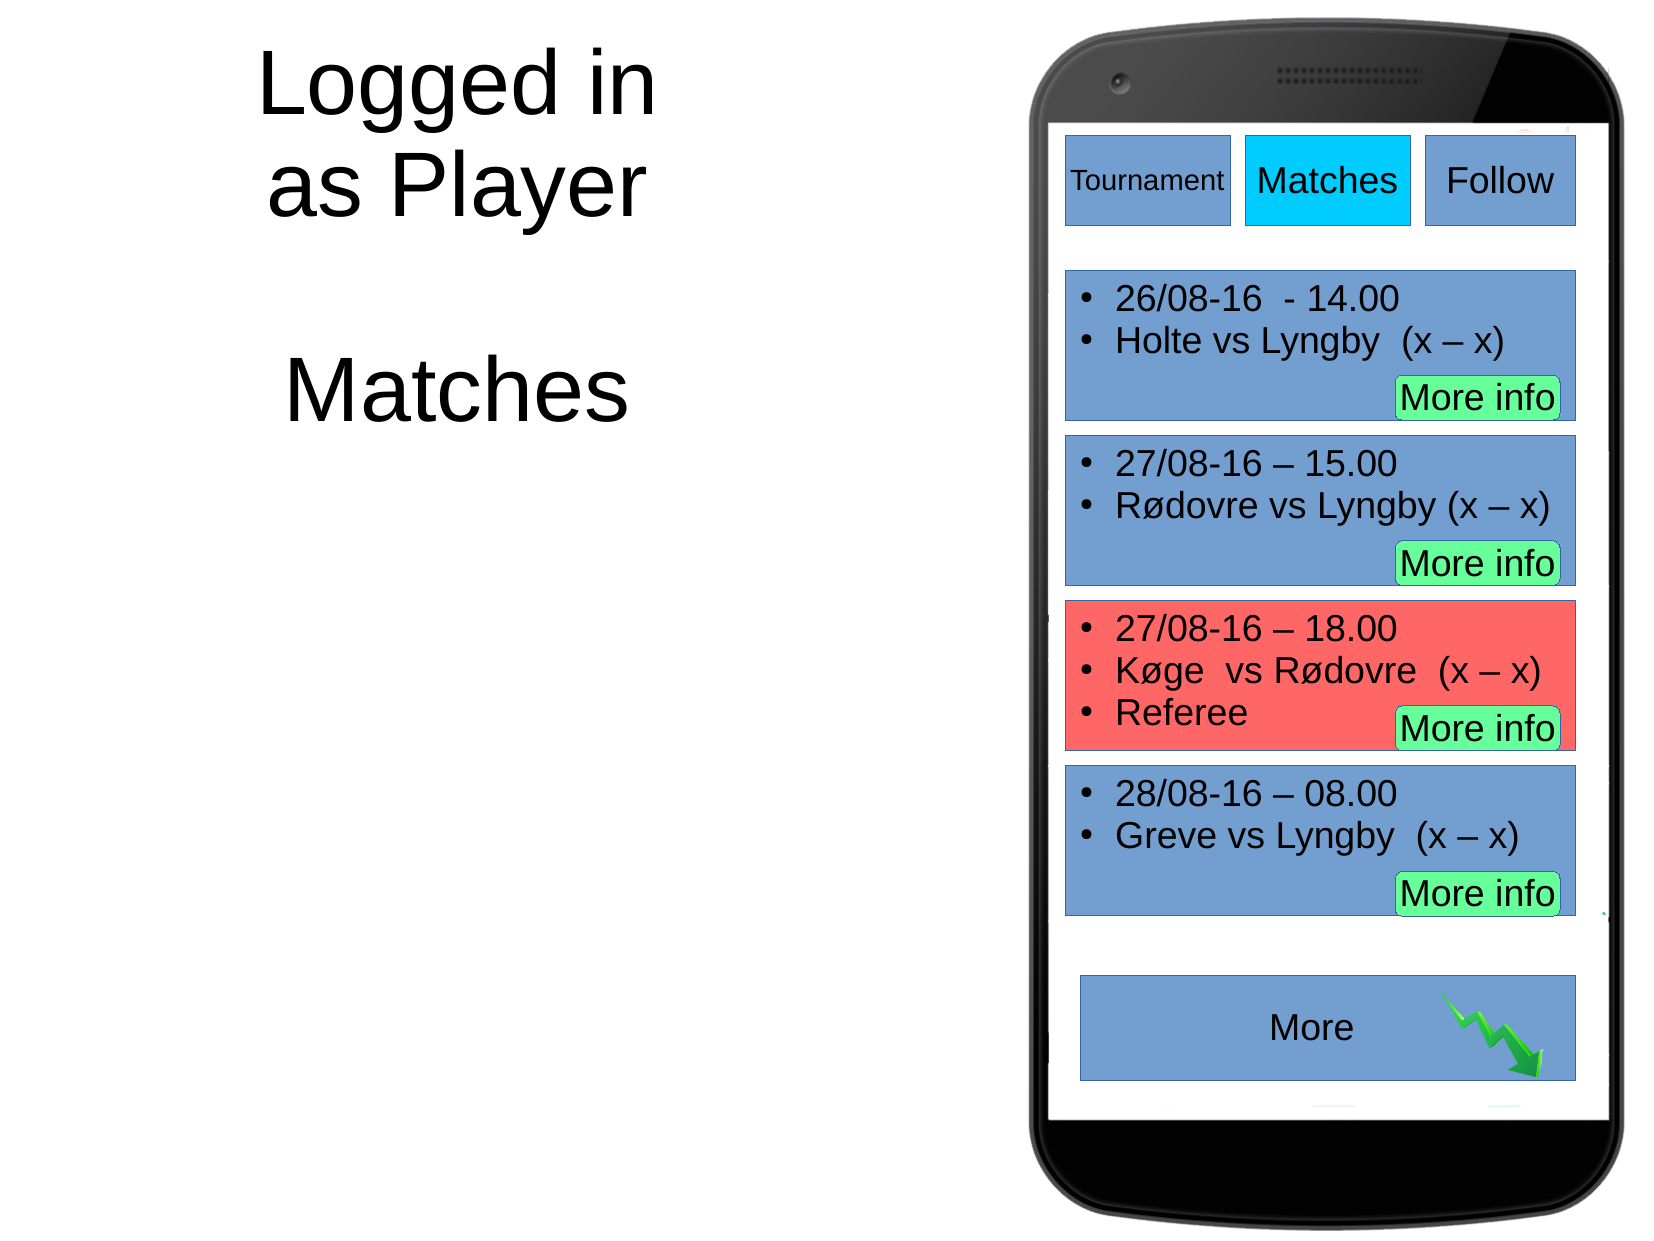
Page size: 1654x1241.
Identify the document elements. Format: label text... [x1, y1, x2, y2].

title Logged in as Player Matches [120, 31, 796, 442]
text_box Follow [1425, 135, 1576, 226]
text_box Tournament [1065, 135, 1231, 226]
text_box More info [1395, 375, 1561, 421]
text_box 27/08-16 – 15.00 Rødovre vs Lyngby (x – x) [1065, 435, 1576, 586]
picture [1005, 4, 1643, 1241]
text_box Matches [1245, 135, 1411, 226]
text_box More info [1395, 540, 1561, 586]
text_box 28/08-16 – 08.00 Greve vs Lyngby (x – x) [1065, 765, 1576, 916]
text_box 27/08-16 – 18.00 Køge vs Rødovre (x – x) Referee [1065, 600, 1576, 751]
text_box More info [1395, 871, 1561, 917]
text_box More info [1395, 705, 1561, 751]
text_box 26/08-16 - 14.00 Holte vs Lyngby (x – x) [1065, 270, 1576, 421]
text_box More [1080, 975, 1576, 1081]
